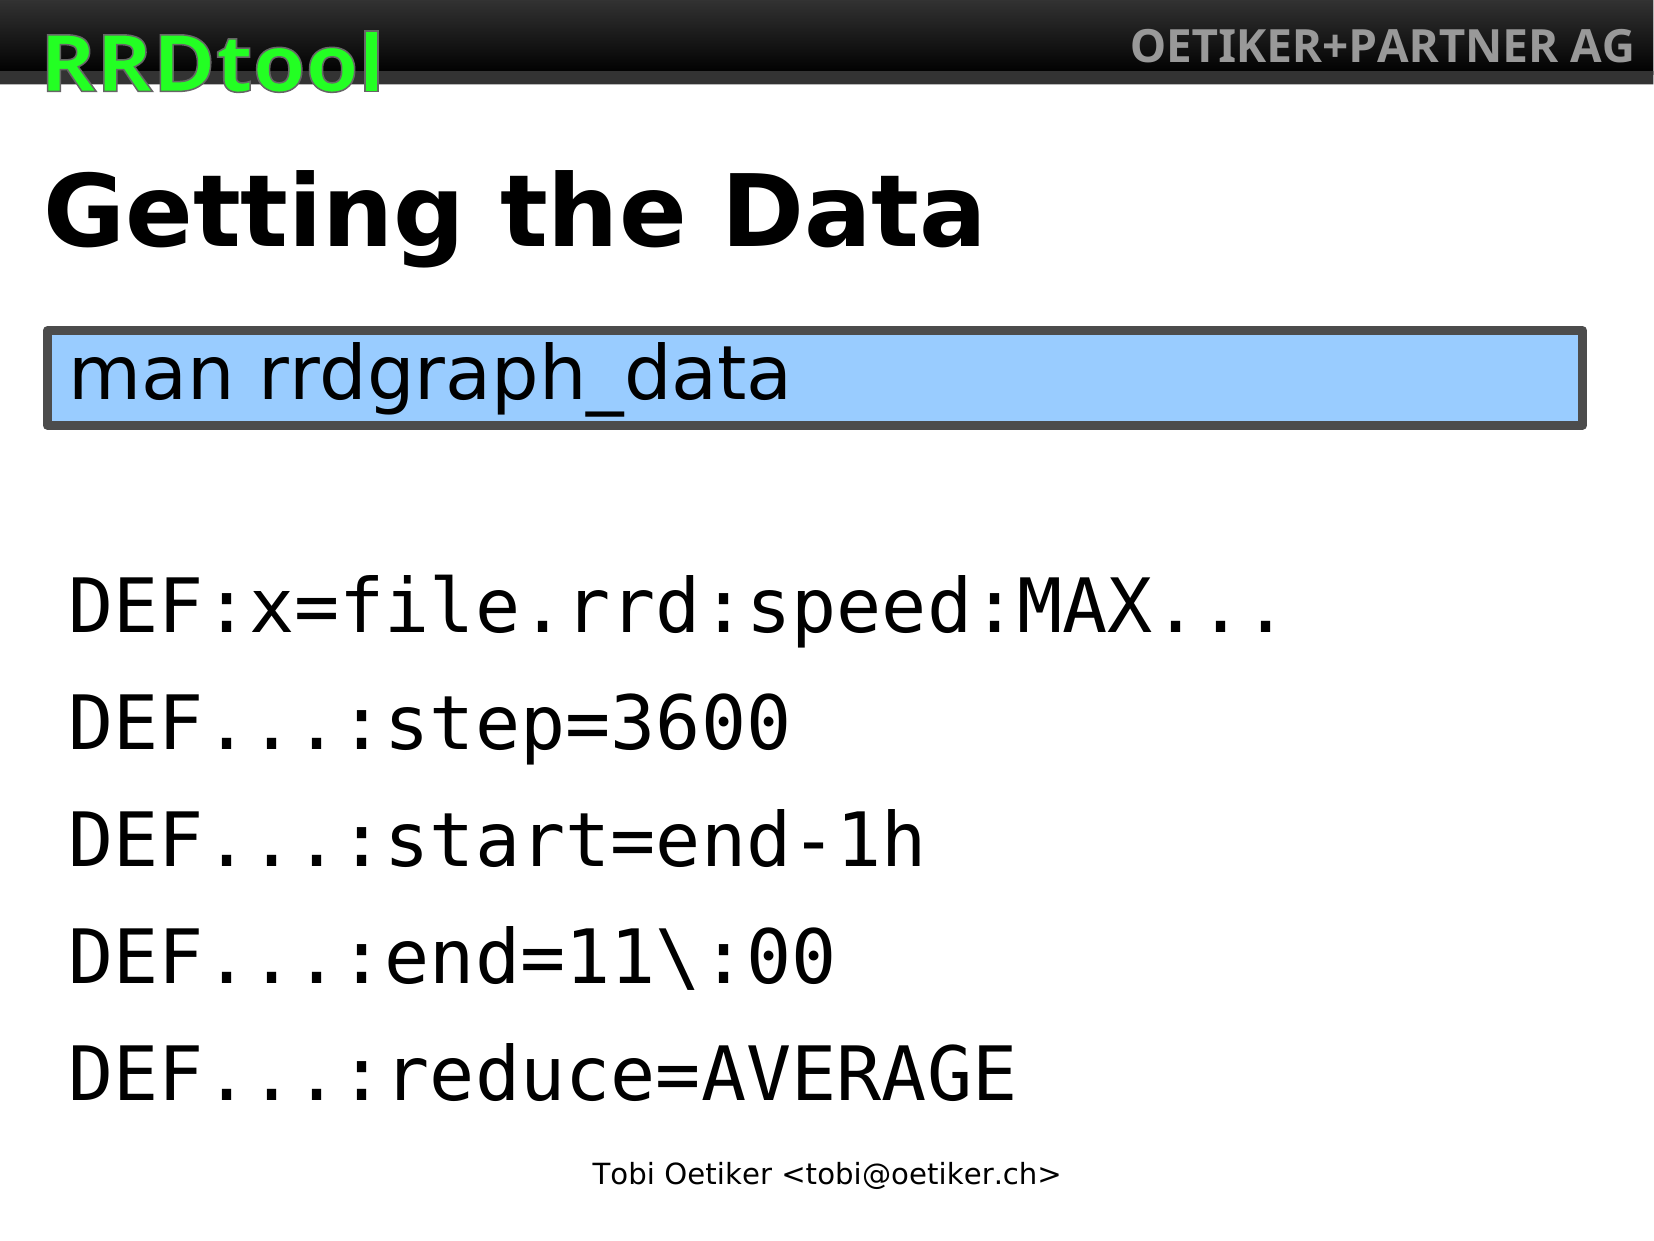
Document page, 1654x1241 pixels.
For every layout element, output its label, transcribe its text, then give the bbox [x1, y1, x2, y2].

title Getting the Data [43, 137, 1582, 287]
text_box [1571, 330, 1583, 426]
list man rrdgraph_data DEF:x=file.rrd:speed:MAX... DEF...:step=3600 DEF...:start=end-1h DEF...:end=11\:00 DEF...:reduce=AVERAGE [50, 329, 1571, 1118]
